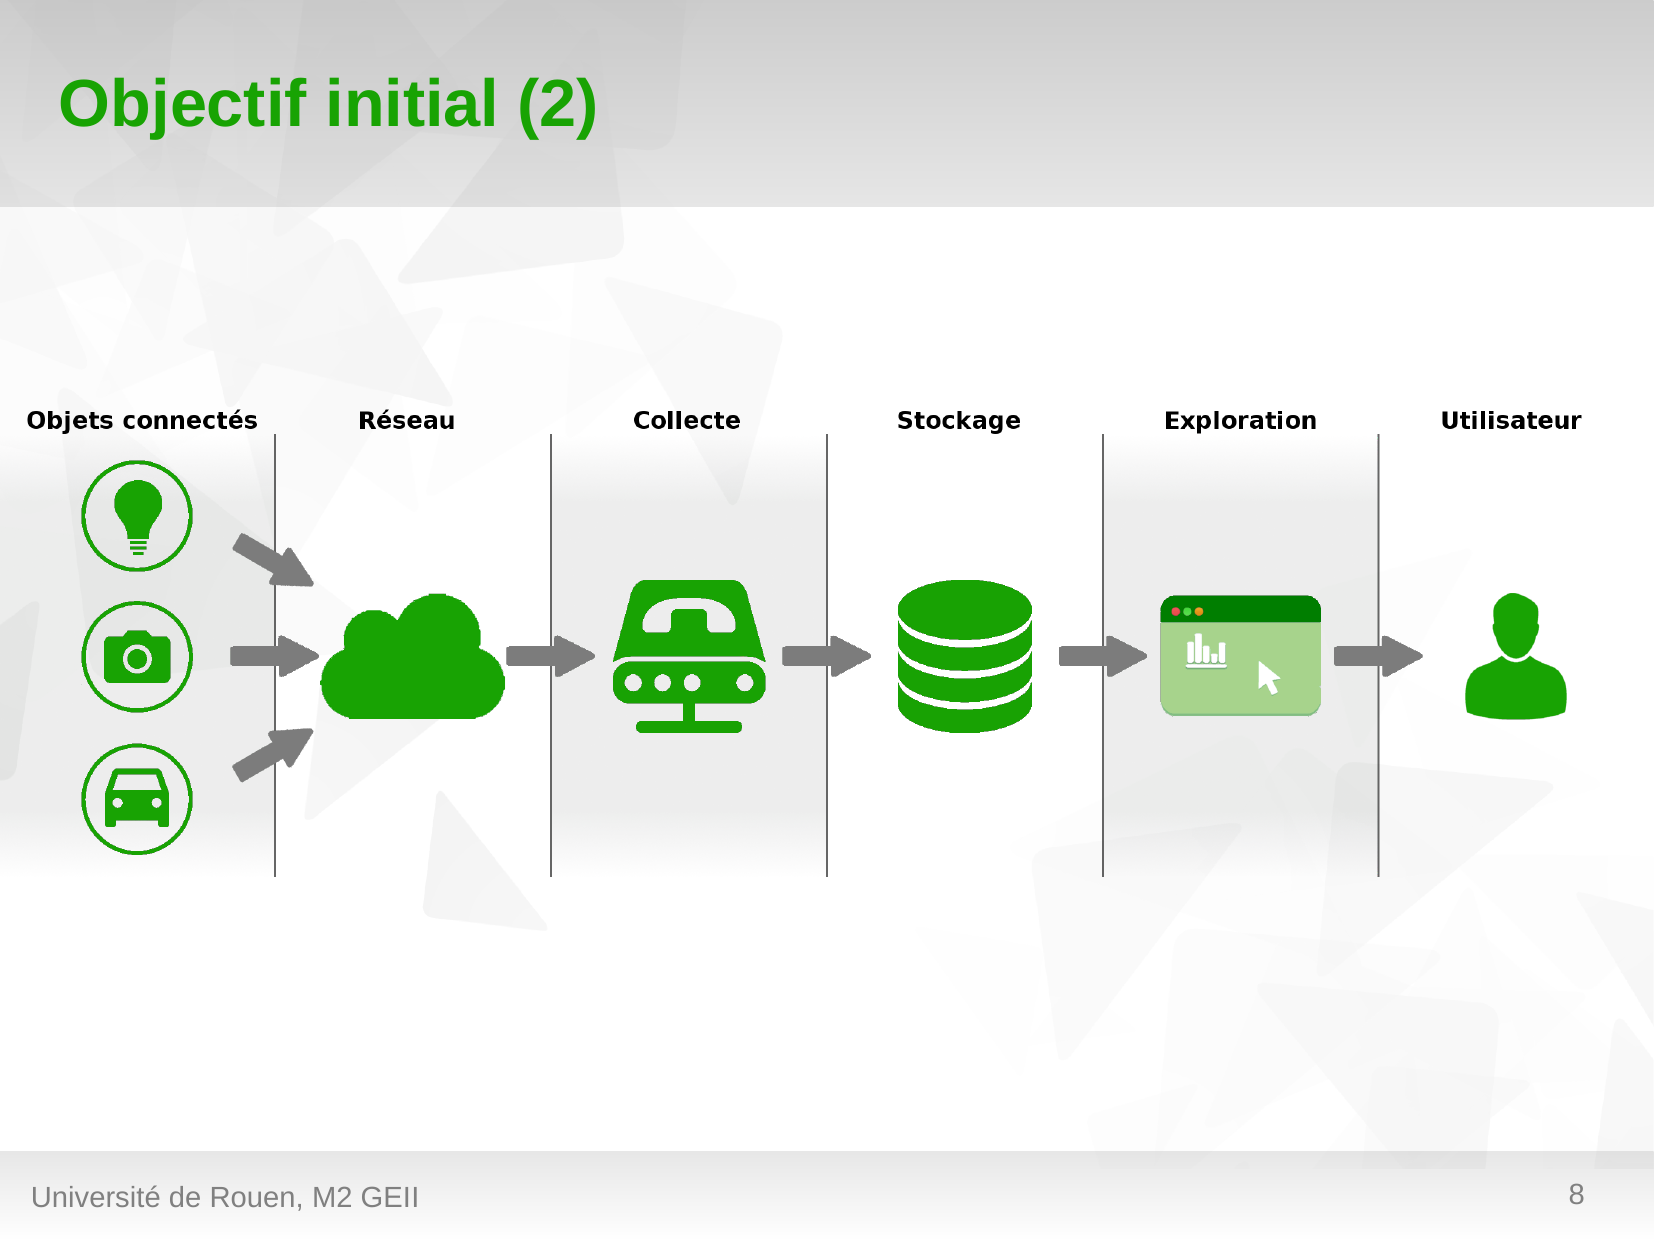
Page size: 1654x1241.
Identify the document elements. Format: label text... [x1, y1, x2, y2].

title Objectif initial (2) [59, 29, 1595, 178]
picture [0, 0, 1654, 1169]
